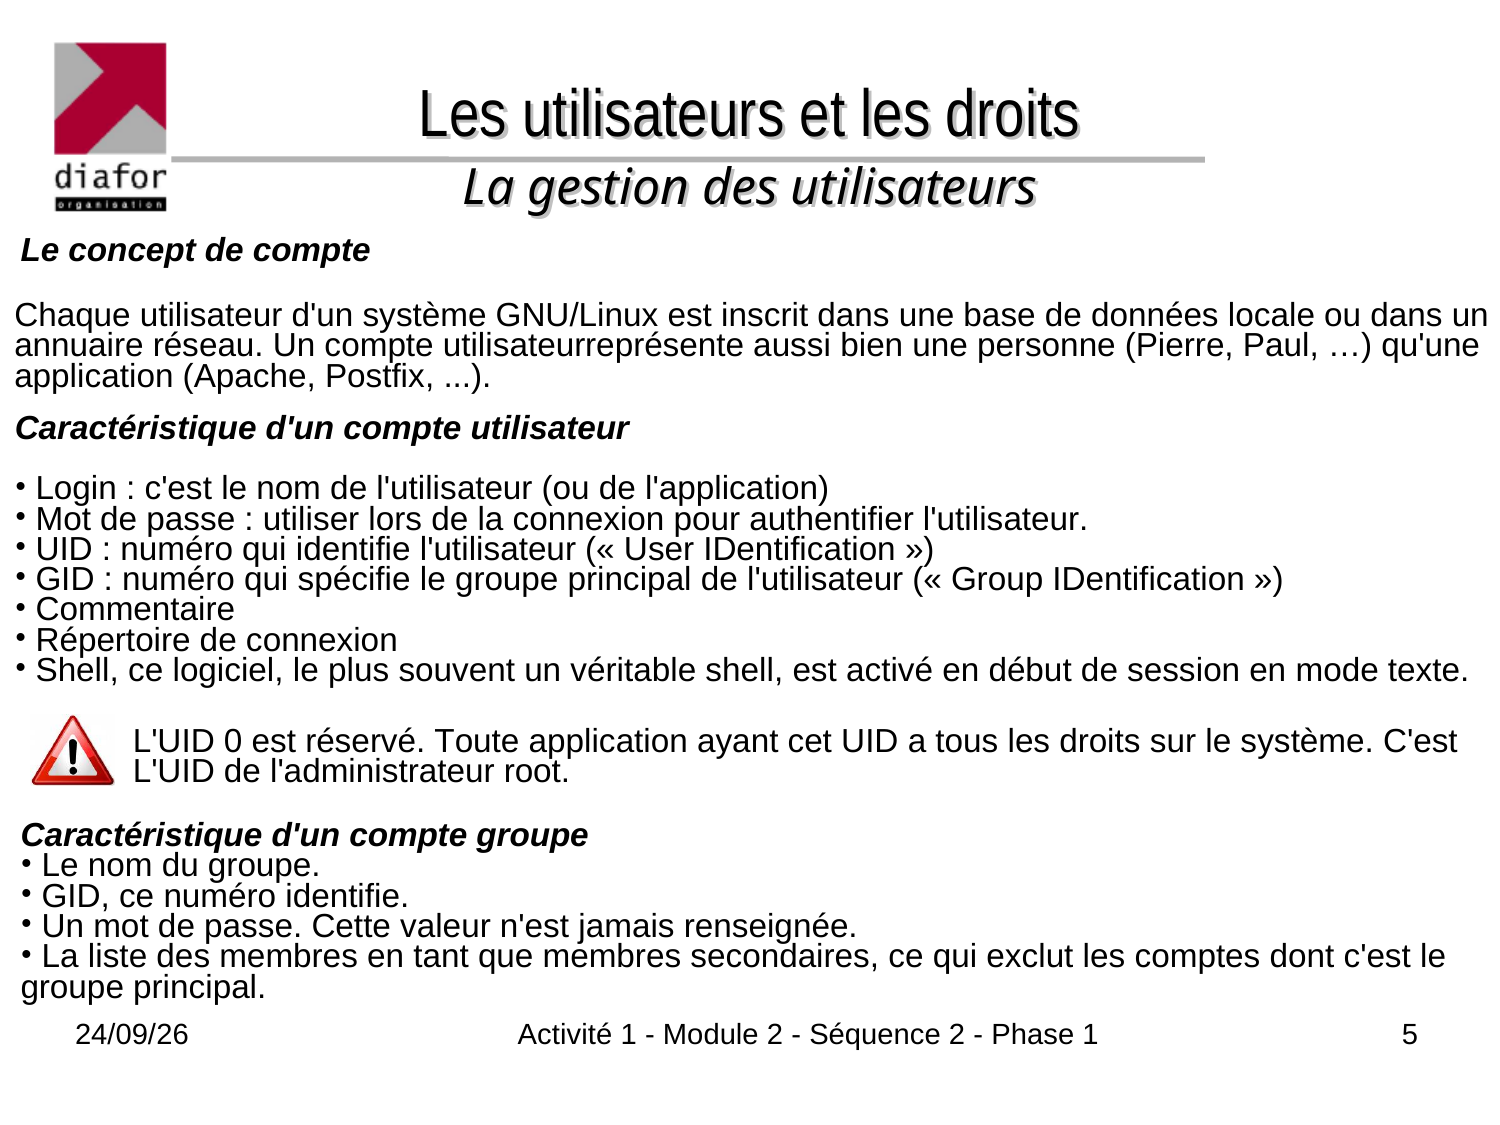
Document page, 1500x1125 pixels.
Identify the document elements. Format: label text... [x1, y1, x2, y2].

text_box Caractéristique d'un compte groupe Le nom du groupe. GID, ce numéro identifie. Un mot de passe. Cette valeur n'est jamais renseignée. La liste des membres en tant que membres secondaires, ce qui exclut les comptes dont c'est le groupe principal. [5, 814, 1474, 1012]
picture [53, 42, 168, 213]
text_box Chaque utilisateur d'un système GNU/Linux est inscrit dans une base de données locale ou dans un annuaire réseau. Un compte utilisateurreprésente aussi bien une personne (Pierre, Paul, …) qu'une application (Apache, Postfix, ...). [0, 294, 1500, 401]
text_box Caractéristique d'un compte utilisateur Login : c'est le nom de l'utilisateur (ou de l'application) Mot de passe : utiliser lors de la connexion pour authentifier l'utilisateur. UID : numéro qui identifie l'utilisateur (« User IDentification ») GID : numéro qui spécifie le groupe principal de l'utilisateur (« Group IDentification ») Commentaire Répertoire de connexion Shell, ce logiciel, le plus souvent un véritable shell, est activé en début de session en mode texte. [0, 407, 1487, 695]
title Les utilisateurs et les droits La gestion des utilisateurs [75, 45, 1426, 250]
picture [30, 714, 115, 786]
text_box L'UID 0 est réservé. Toute application ayant cet UID a tous les droits sur le système. C'est L'UID de l'administrateur root. [118, 720, 1484, 796]
text_box Le concept de compte [5, 230, 387, 276]
